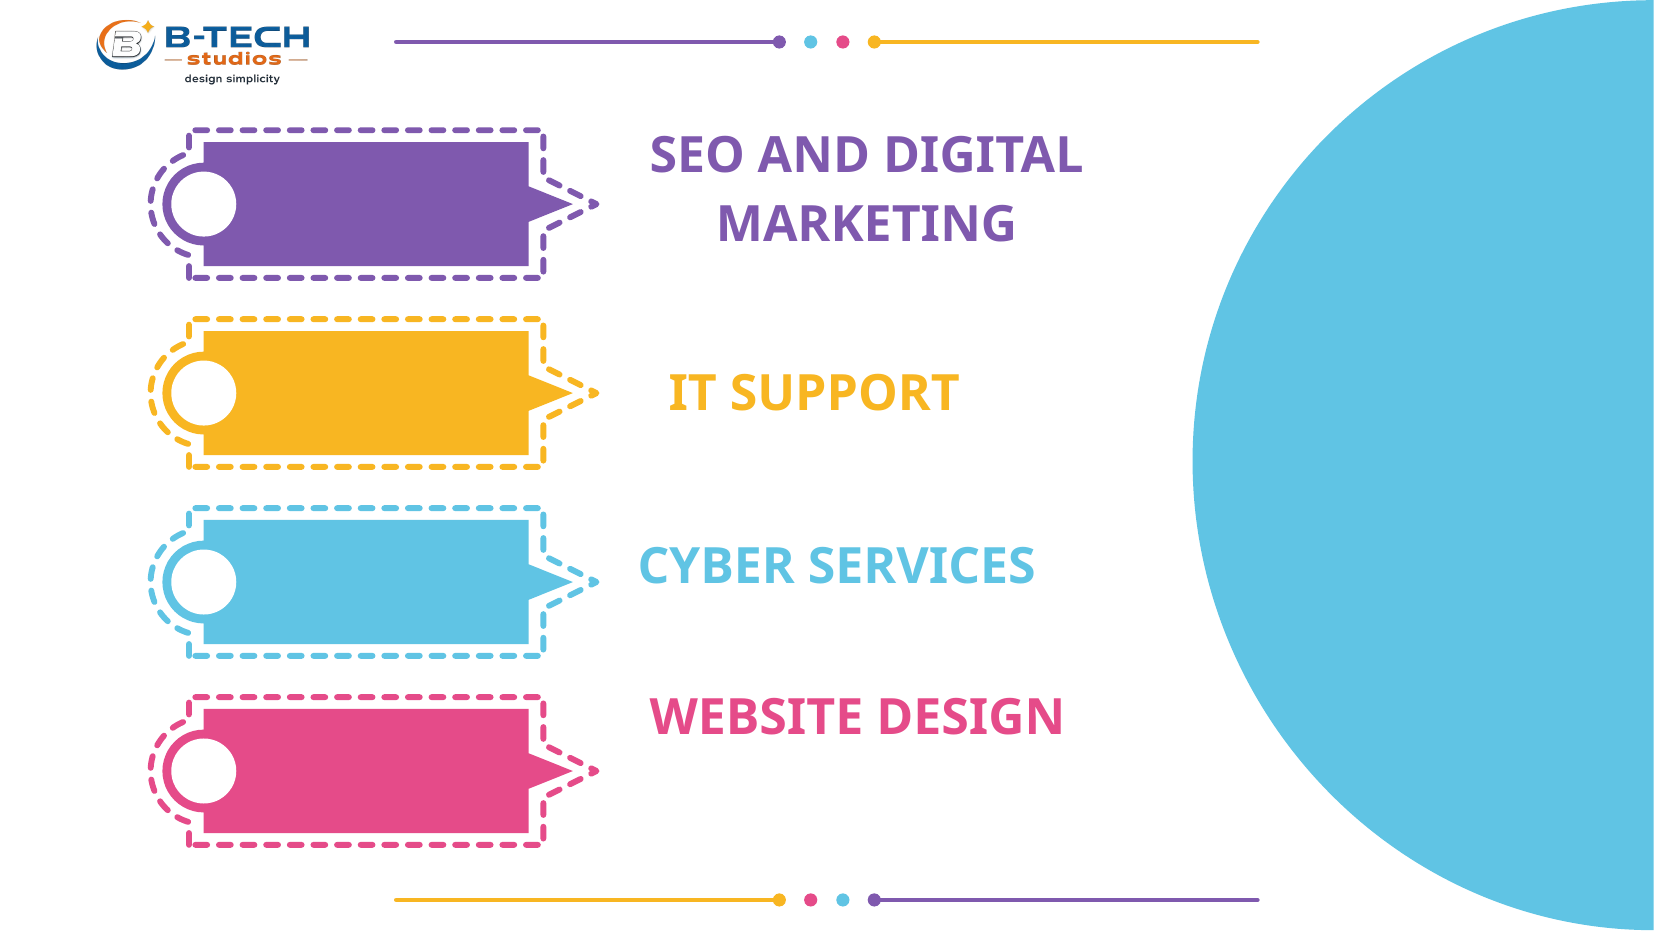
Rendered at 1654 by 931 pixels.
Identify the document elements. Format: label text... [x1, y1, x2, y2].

text_box [150, 508, 597, 656]
subtitle SEO AND DIGITAL MARKETING [649, 112, 1201, 263]
subtitle WEBSITE DESIGN [649, 679, 1182, 751]
text_box [150, 319, 597, 467]
text_box [150, 130, 597, 278]
picture [16, 0, 413, 190]
text_box [150, 697, 597, 845]
subtitle CYBER SERVICES [637, 529, 1188, 601]
subtitle IT SUPPORT [668, 355, 1201, 427]
